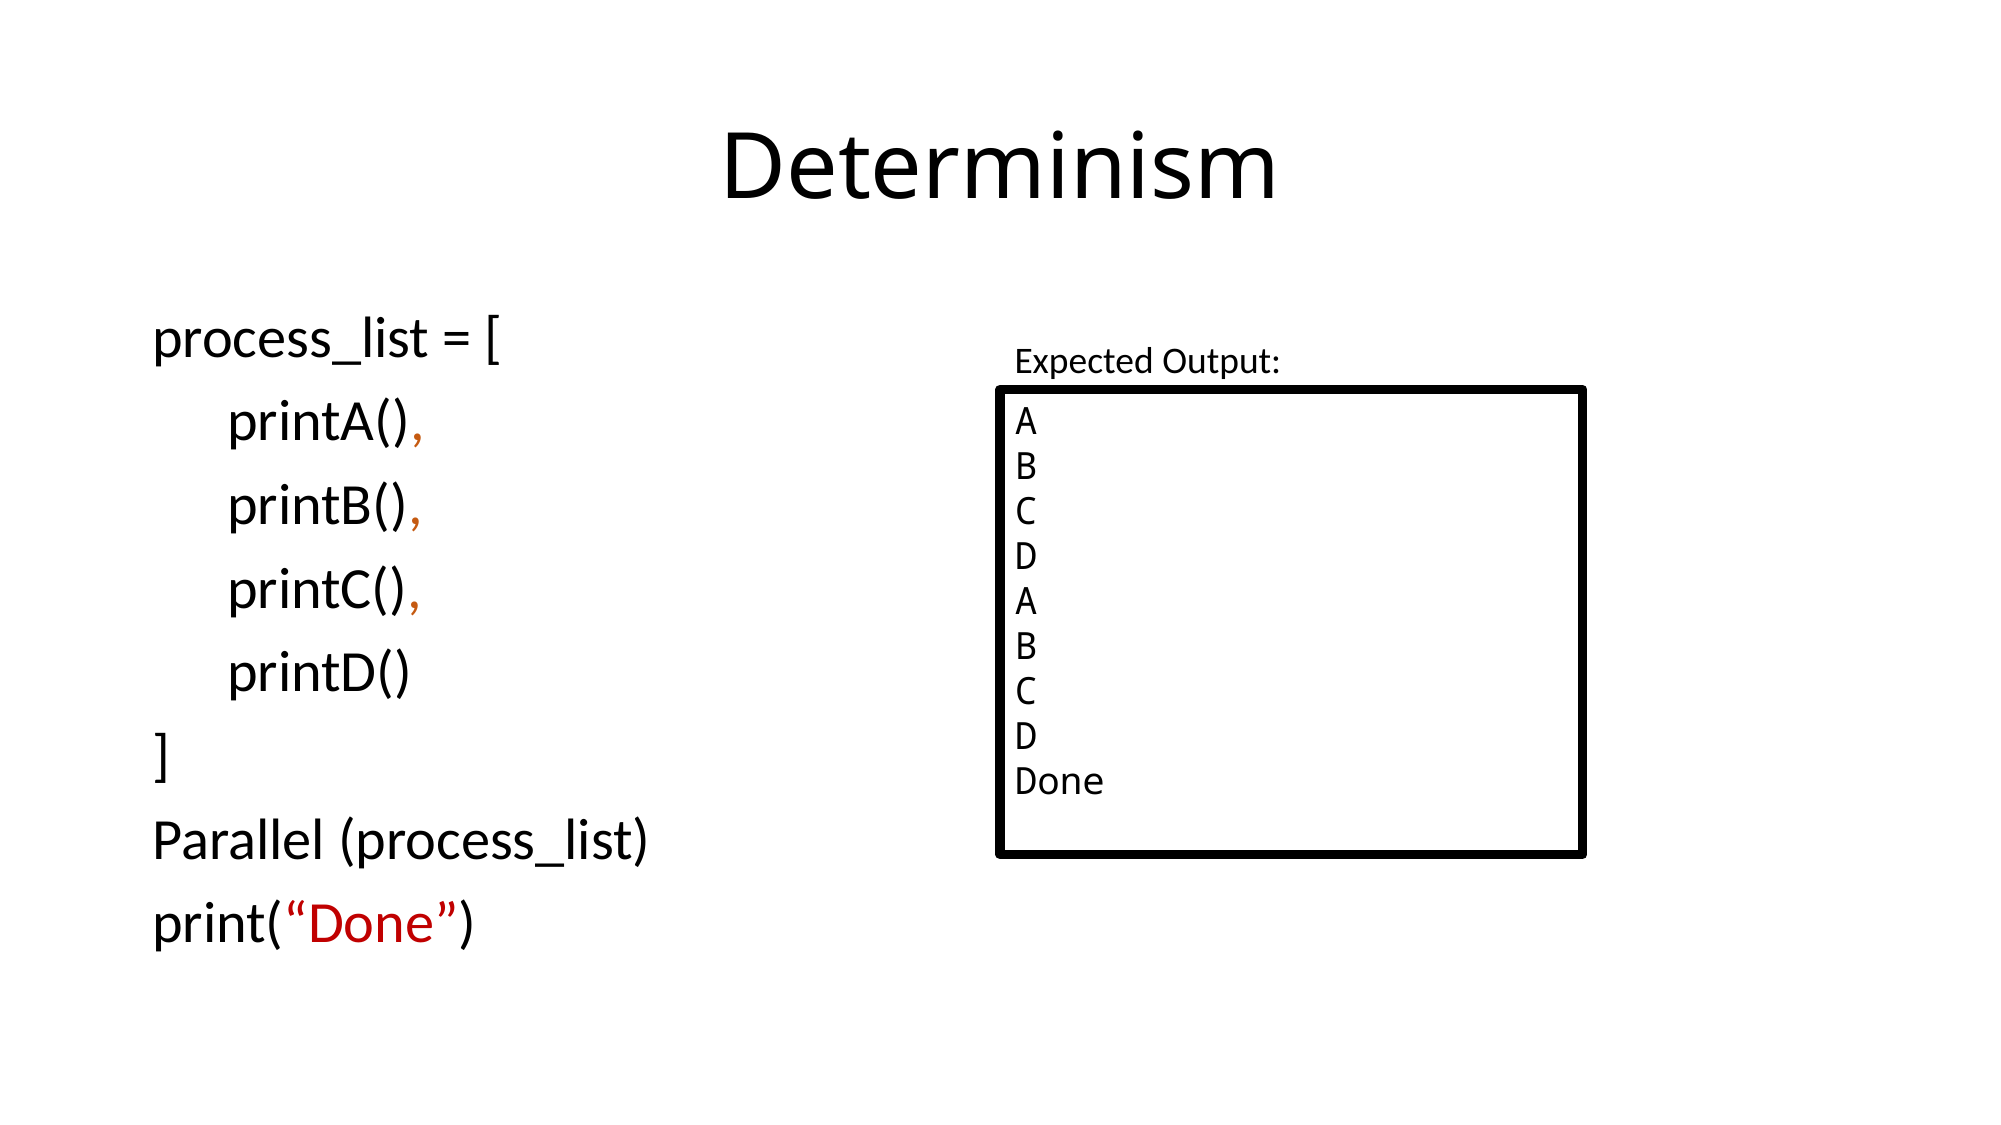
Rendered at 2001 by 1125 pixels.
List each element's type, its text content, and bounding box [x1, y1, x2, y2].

text_box Expected Output: [999, 328, 1436, 389]
title Determinism [137, 59, 1863, 278]
list process_list = [ printA(), printB(), printC(), printD() ] Parallel (process_list) print(“Done”) [137, 299, 1863, 1014]
text_box A B C D A B C D Done [999, 389, 1583, 855]
